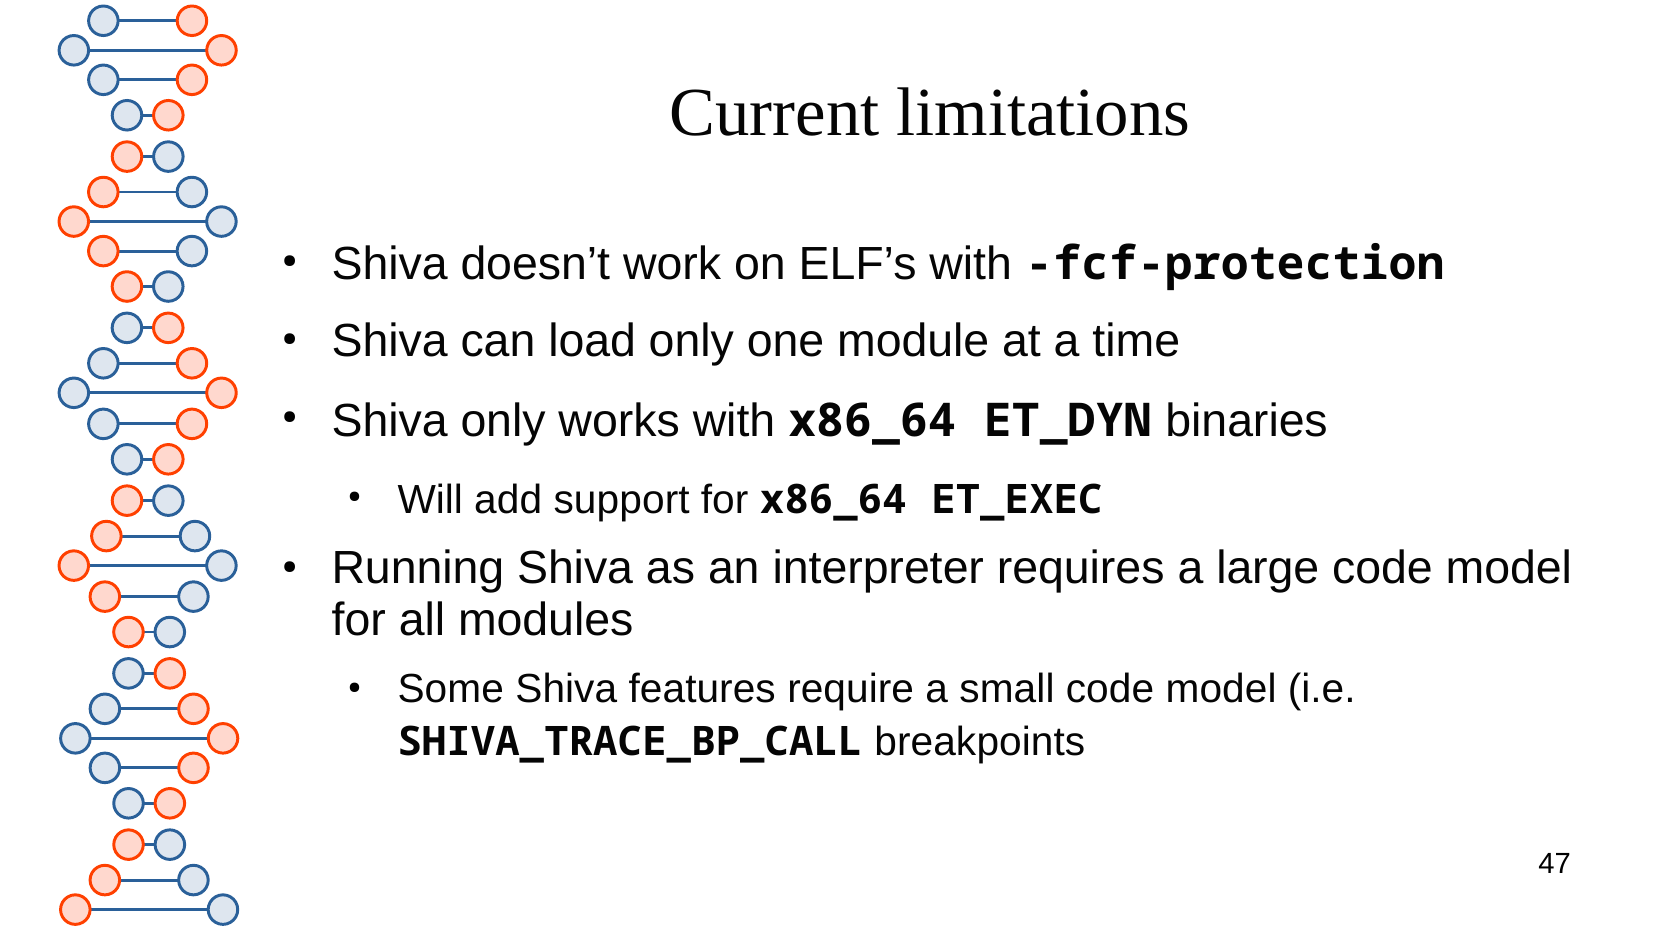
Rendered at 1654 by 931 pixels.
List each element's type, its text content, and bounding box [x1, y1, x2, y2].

list Shiva doesn’t work on ELF’s with -fcf-protection Shiva can load only one module at a time Shiva only works with x86_64 ET_DYN binaries Will add support for x86_64 ET_EXEC Running Shiva as an interpreter requires a large code model for all modules Some Shiva features require a small code model (i.e. SHIVA_TRACE_BP_CALL breakpoints [265, 230, 1595, 770]
title Current limitations [265, 35, 1595, 189]
